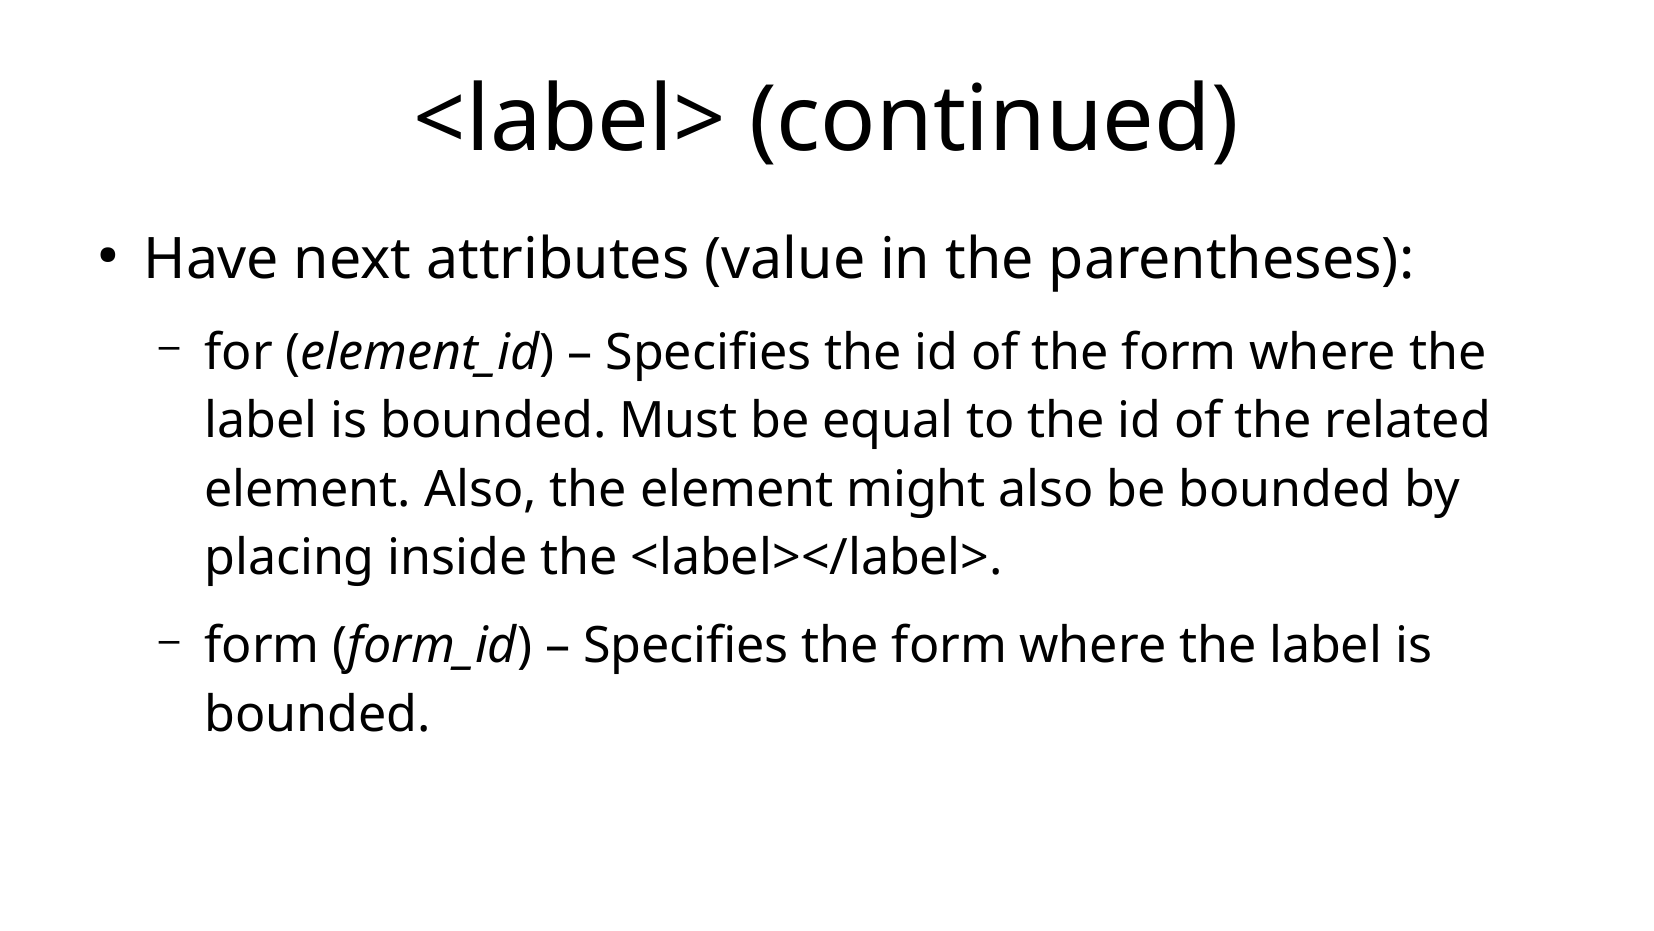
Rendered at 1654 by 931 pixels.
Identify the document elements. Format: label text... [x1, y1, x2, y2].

list Have next attributes (value in the parentheses): for (element_id) – Specifies the id of the form where the label is bounded. Must be equal to the id of the related element. Also, the element might also be bounded by placing inside the <label></label>. form (form_id) – Specifies the form where the label is bounded. [82, 217, 1571, 758]
title <label> (continued) [82, 37, 1571, 193]
